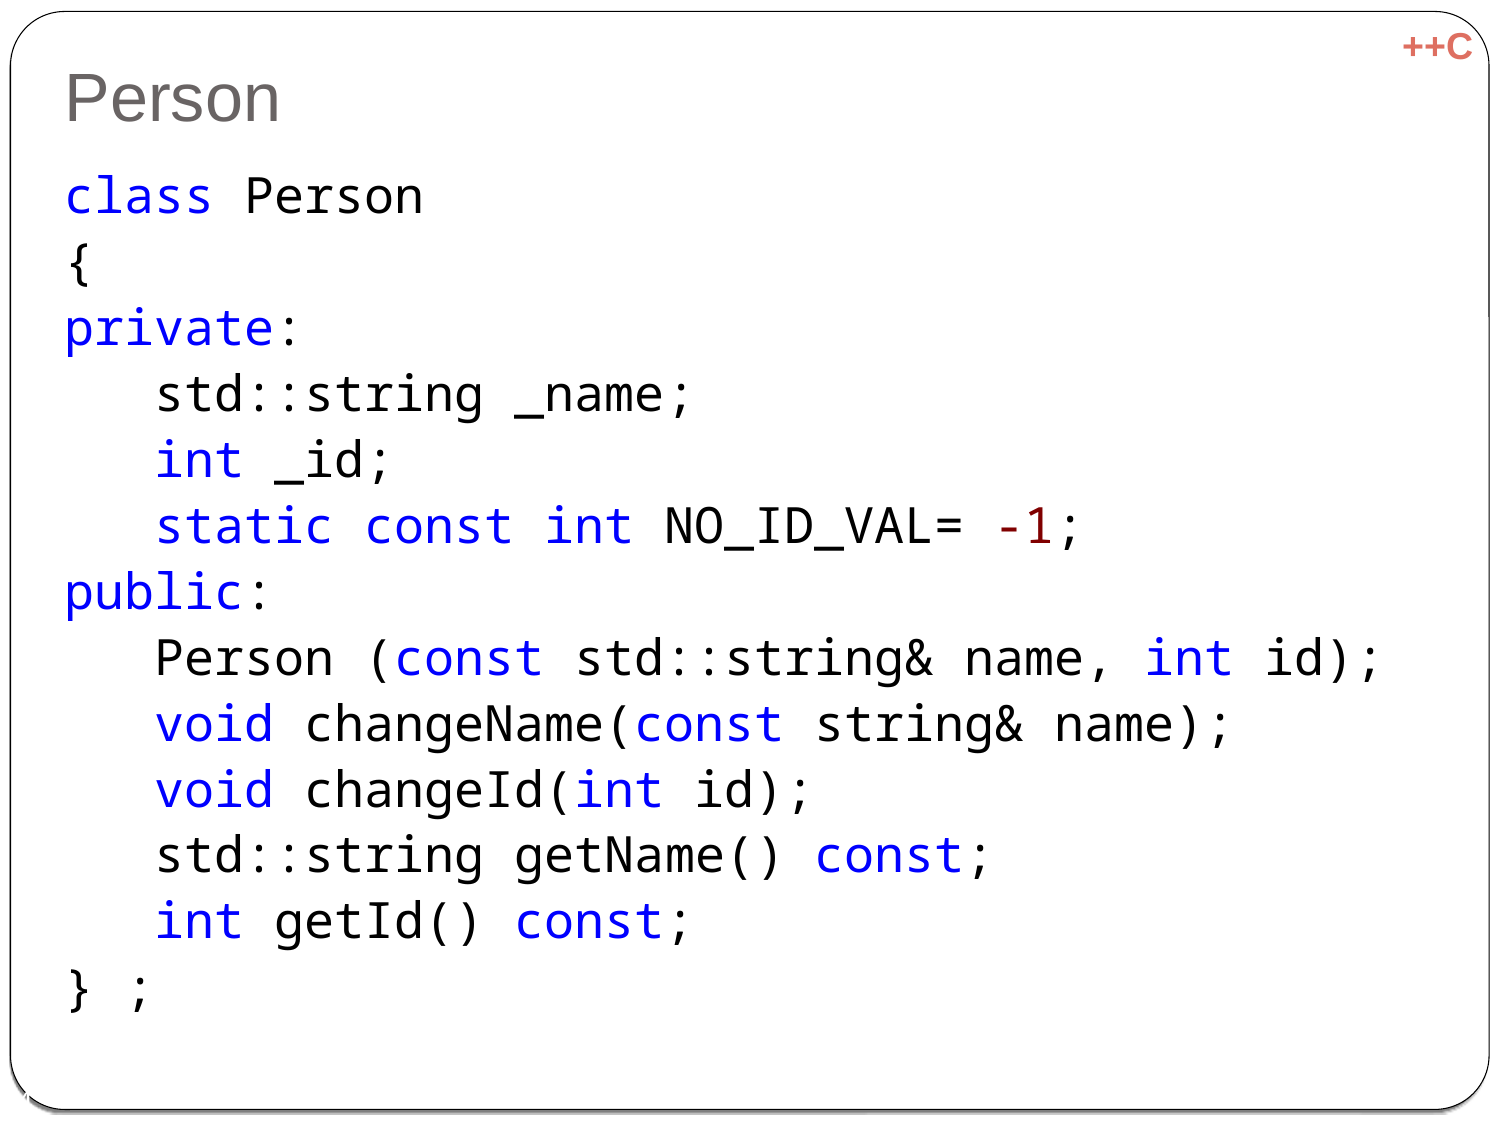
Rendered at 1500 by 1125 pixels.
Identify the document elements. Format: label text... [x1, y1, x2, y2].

title Person [50, 45, 1450, 149]
list class Person { private: std::string _name; int _id; static const int NO_ID_VAL= -1; public: Person (const std::string& name, int id); void changeName(const string& name); void changeId(int id); std::string getName() const; int getId() const; } ; [50, 149, 1450, 1088]
slide_number <number> [0, 1074, 50, 1125]
